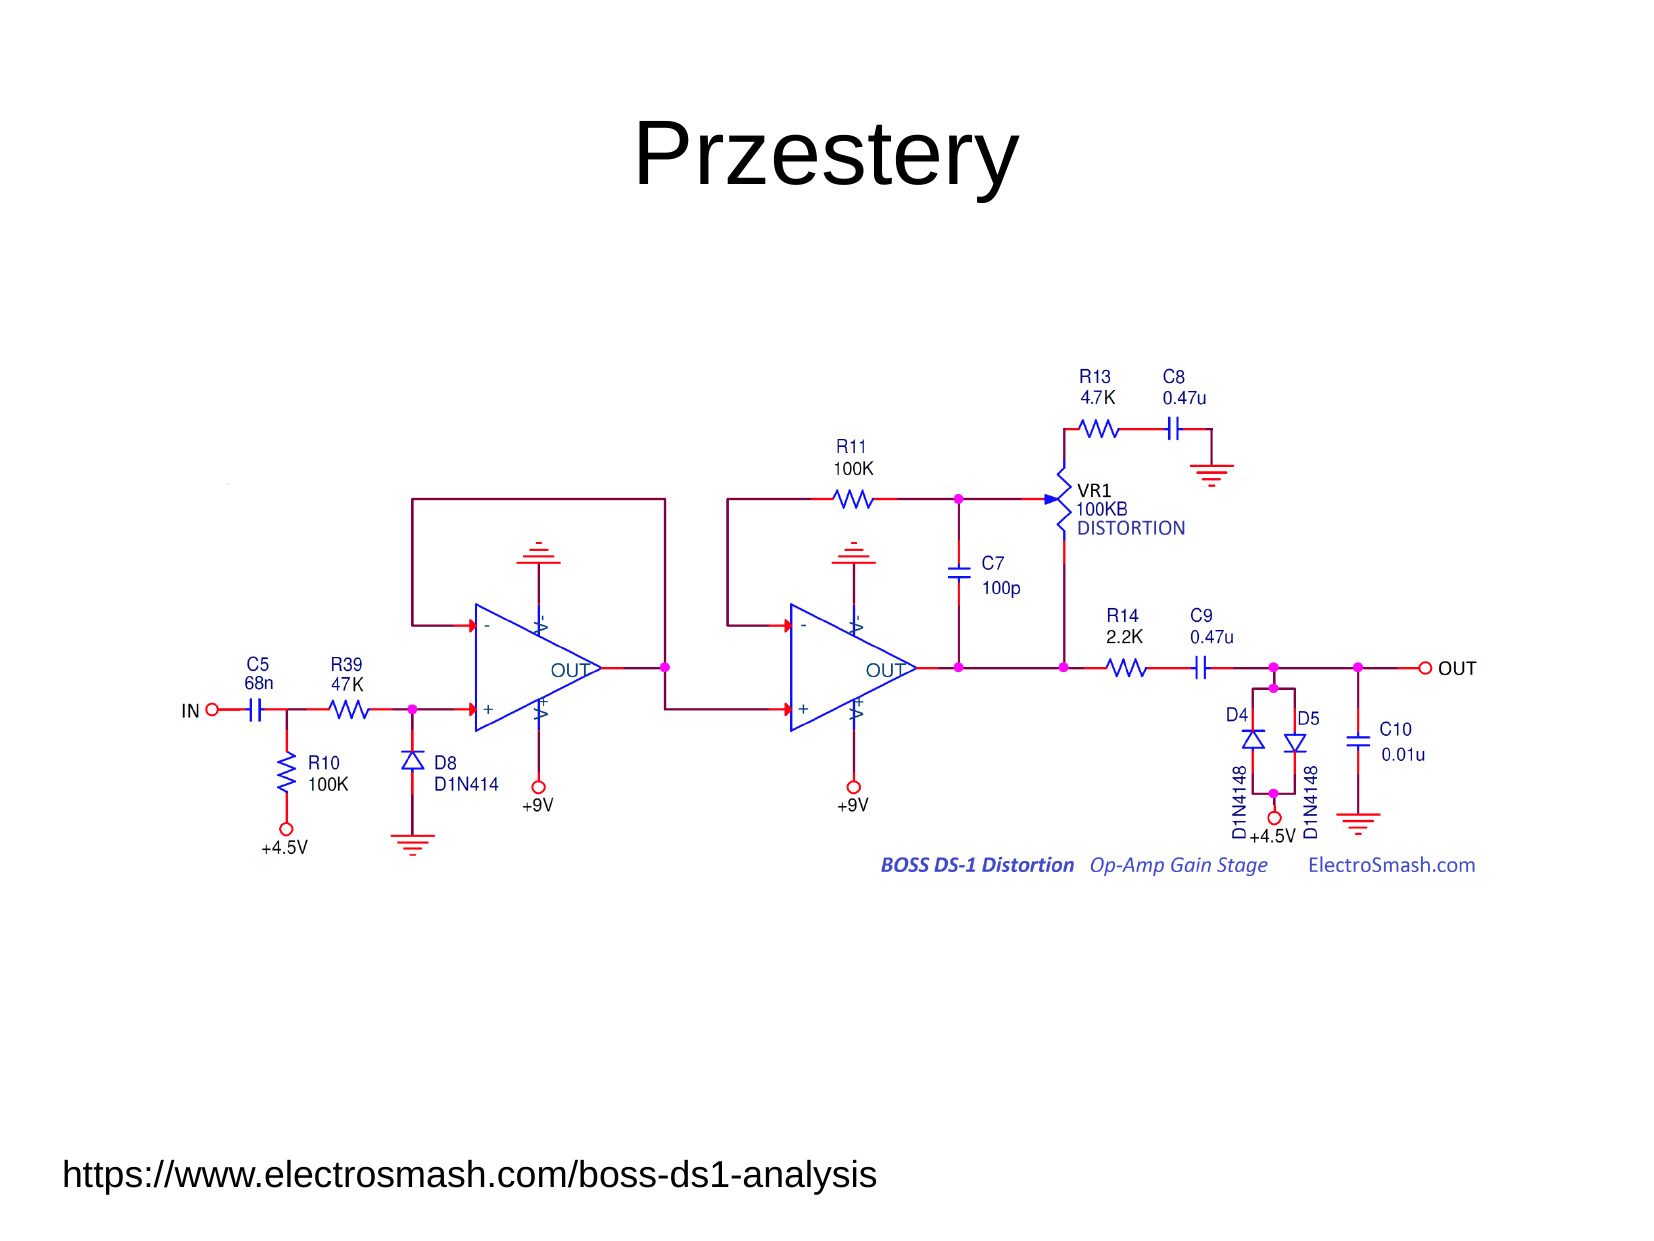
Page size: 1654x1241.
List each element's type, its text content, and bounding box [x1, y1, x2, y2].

picture [169, 359, 1484, 881]
title Przestery [82, 49, 1571, 257]
text_box https://www.electrosmash.com/boss-ds1-analysis [47, 1145, 1328, 1203]
